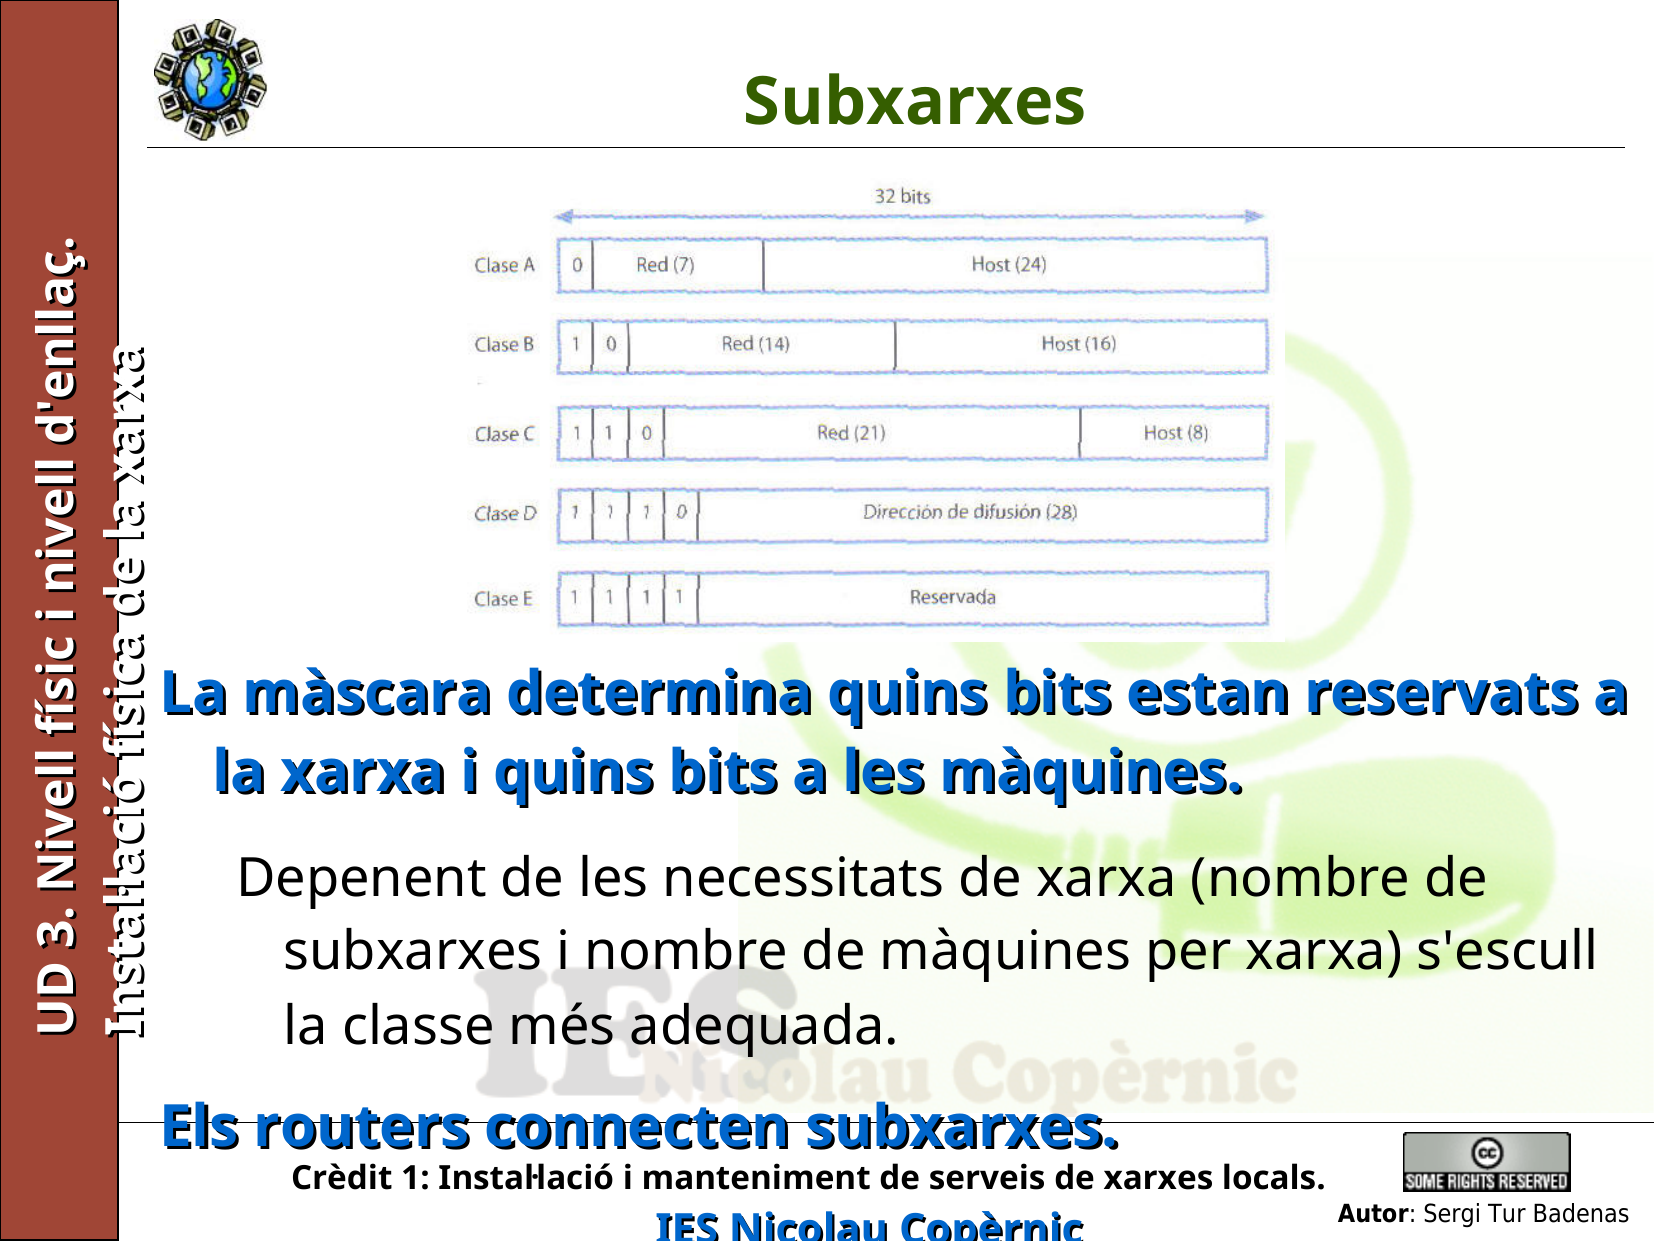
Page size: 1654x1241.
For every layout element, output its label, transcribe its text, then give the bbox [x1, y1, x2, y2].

picture [1403, 1132, 1571, 1192]
picture [154, 19, 268, 142]
picture [457, 168, 1654, 1117]
title Subxarxes [171, 49, 1654, 148]
list La màscara determina quins bits estan reservats a la xarxa i quins bits a les màquines. Depenent de les necessitats de xarxa (nombre de subxarxes i nombre de màquines per xarxa) s'escull la classe més adequada. Els routers connecten subxarxes. [141, 650, 1630, 1078]
